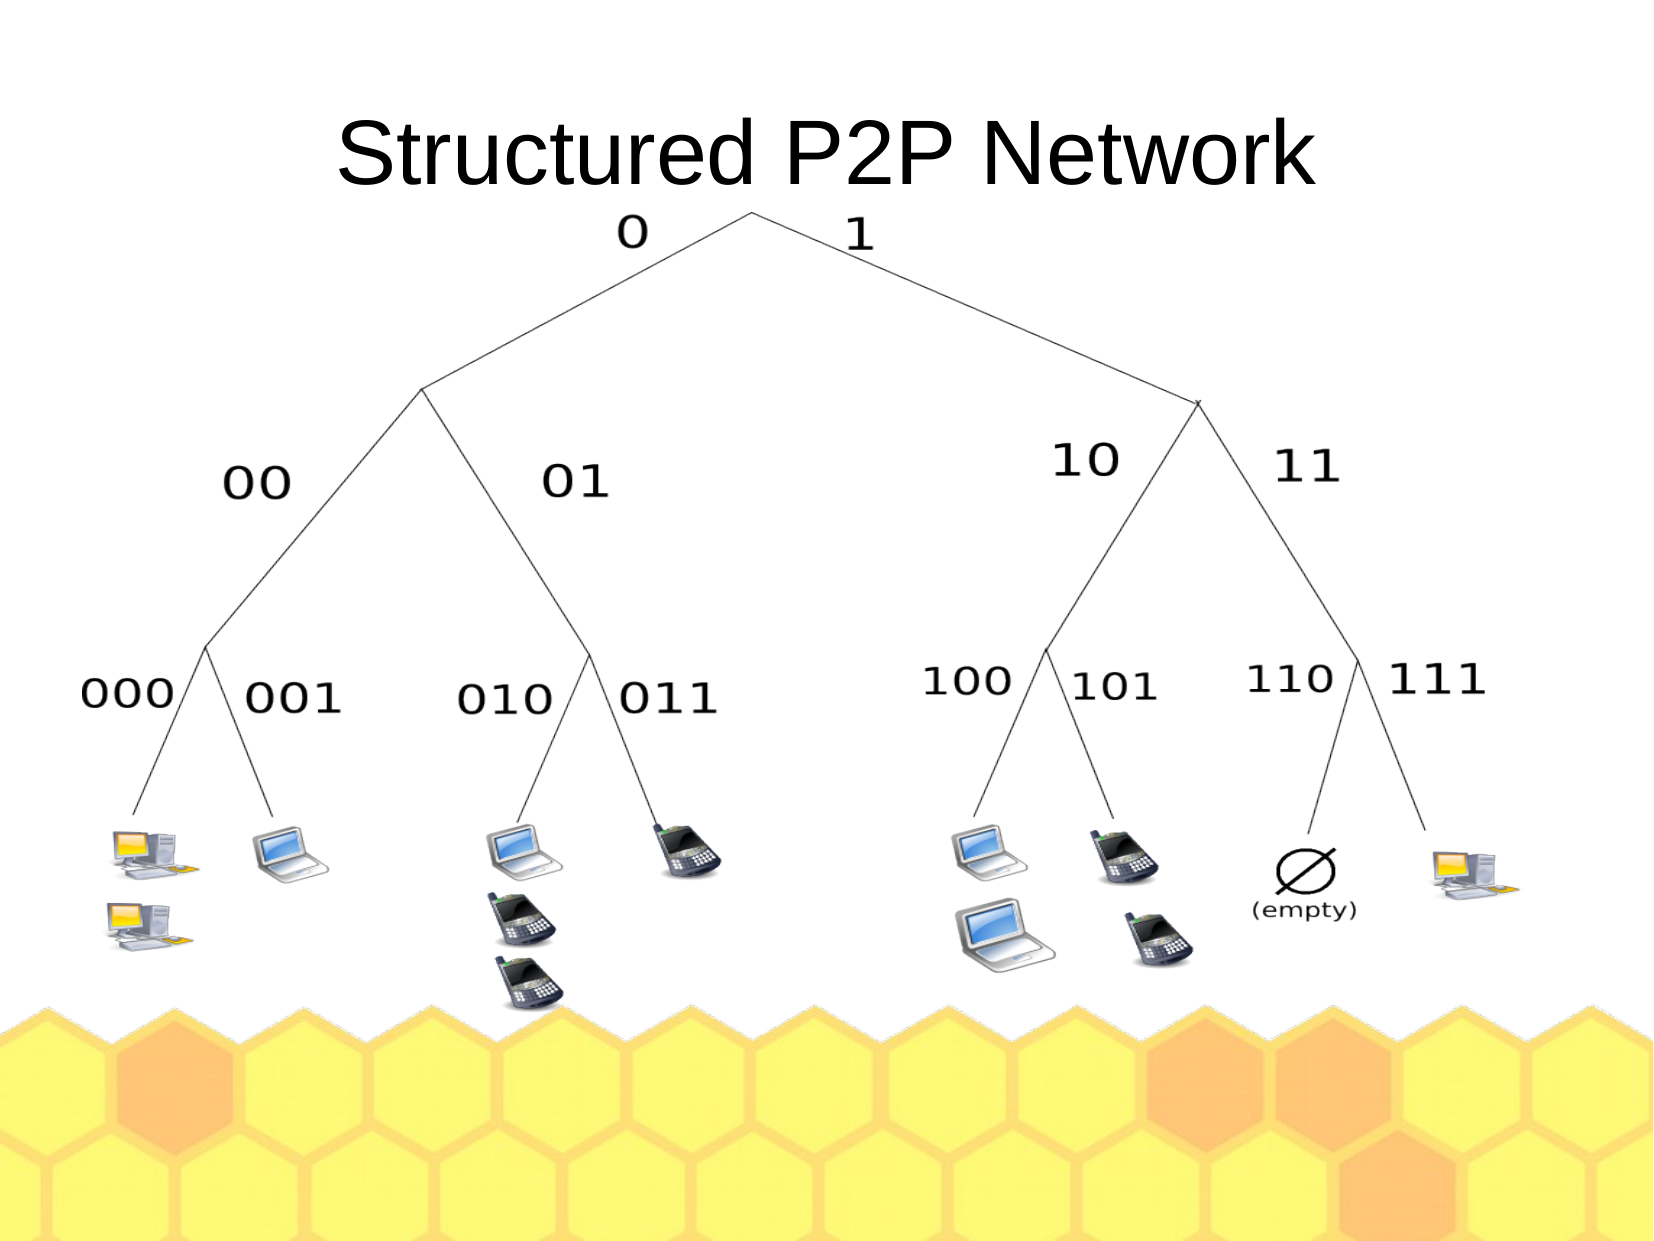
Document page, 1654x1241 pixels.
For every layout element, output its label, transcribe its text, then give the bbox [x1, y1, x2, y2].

picture [0, 212, 1654, 1241]
title Structured P2P Network [82, 49, 1571, 257]
